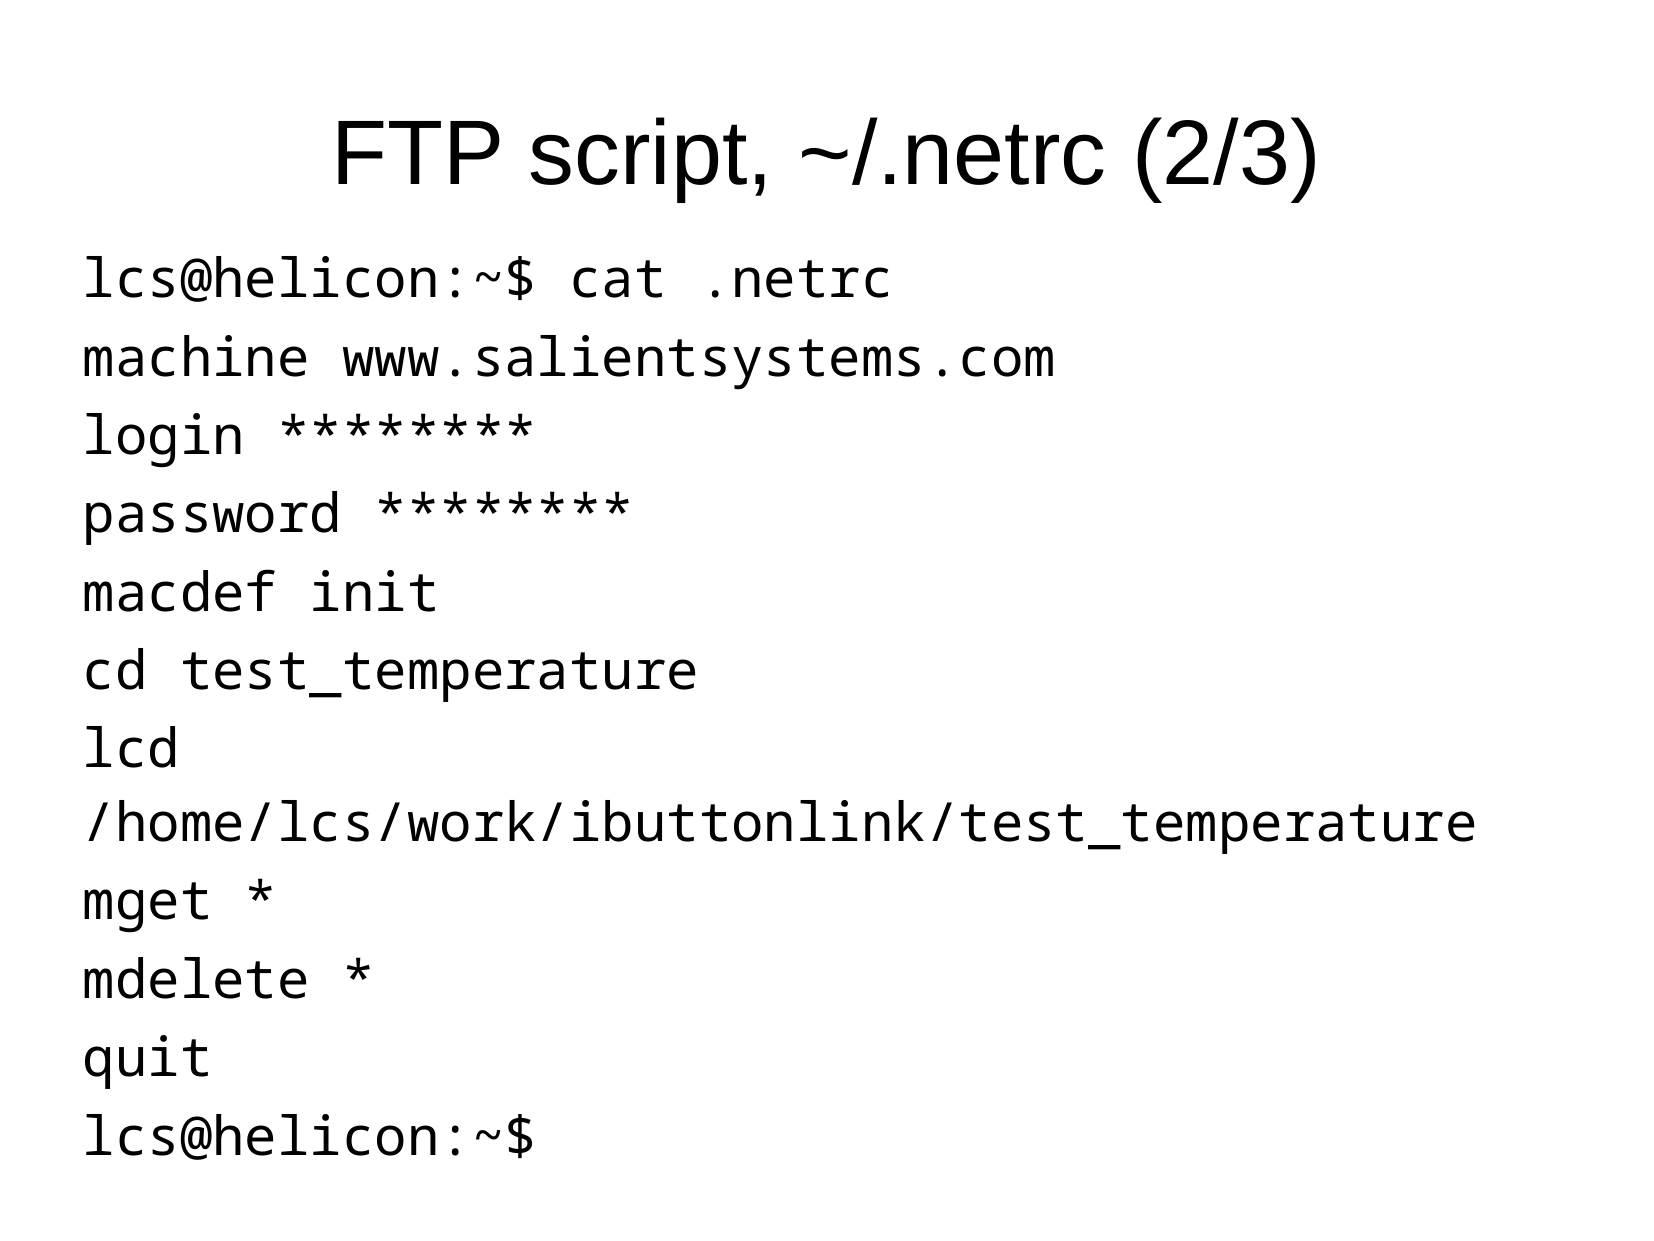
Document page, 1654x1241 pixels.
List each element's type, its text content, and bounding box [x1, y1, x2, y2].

list lcs@helicon:~$ cat .netrc machine www.salientsystems.com login ******** password ******** macdef init cd test_temperature lcd /home/lcs/work/ibuttonlink/test_temperature mget * mdelete * quit lcs@helicon:~$ [82, 240, 1571, 1186]
title FTP script, ~/.netrc (2/3) [82, 49, 1571, 240]
